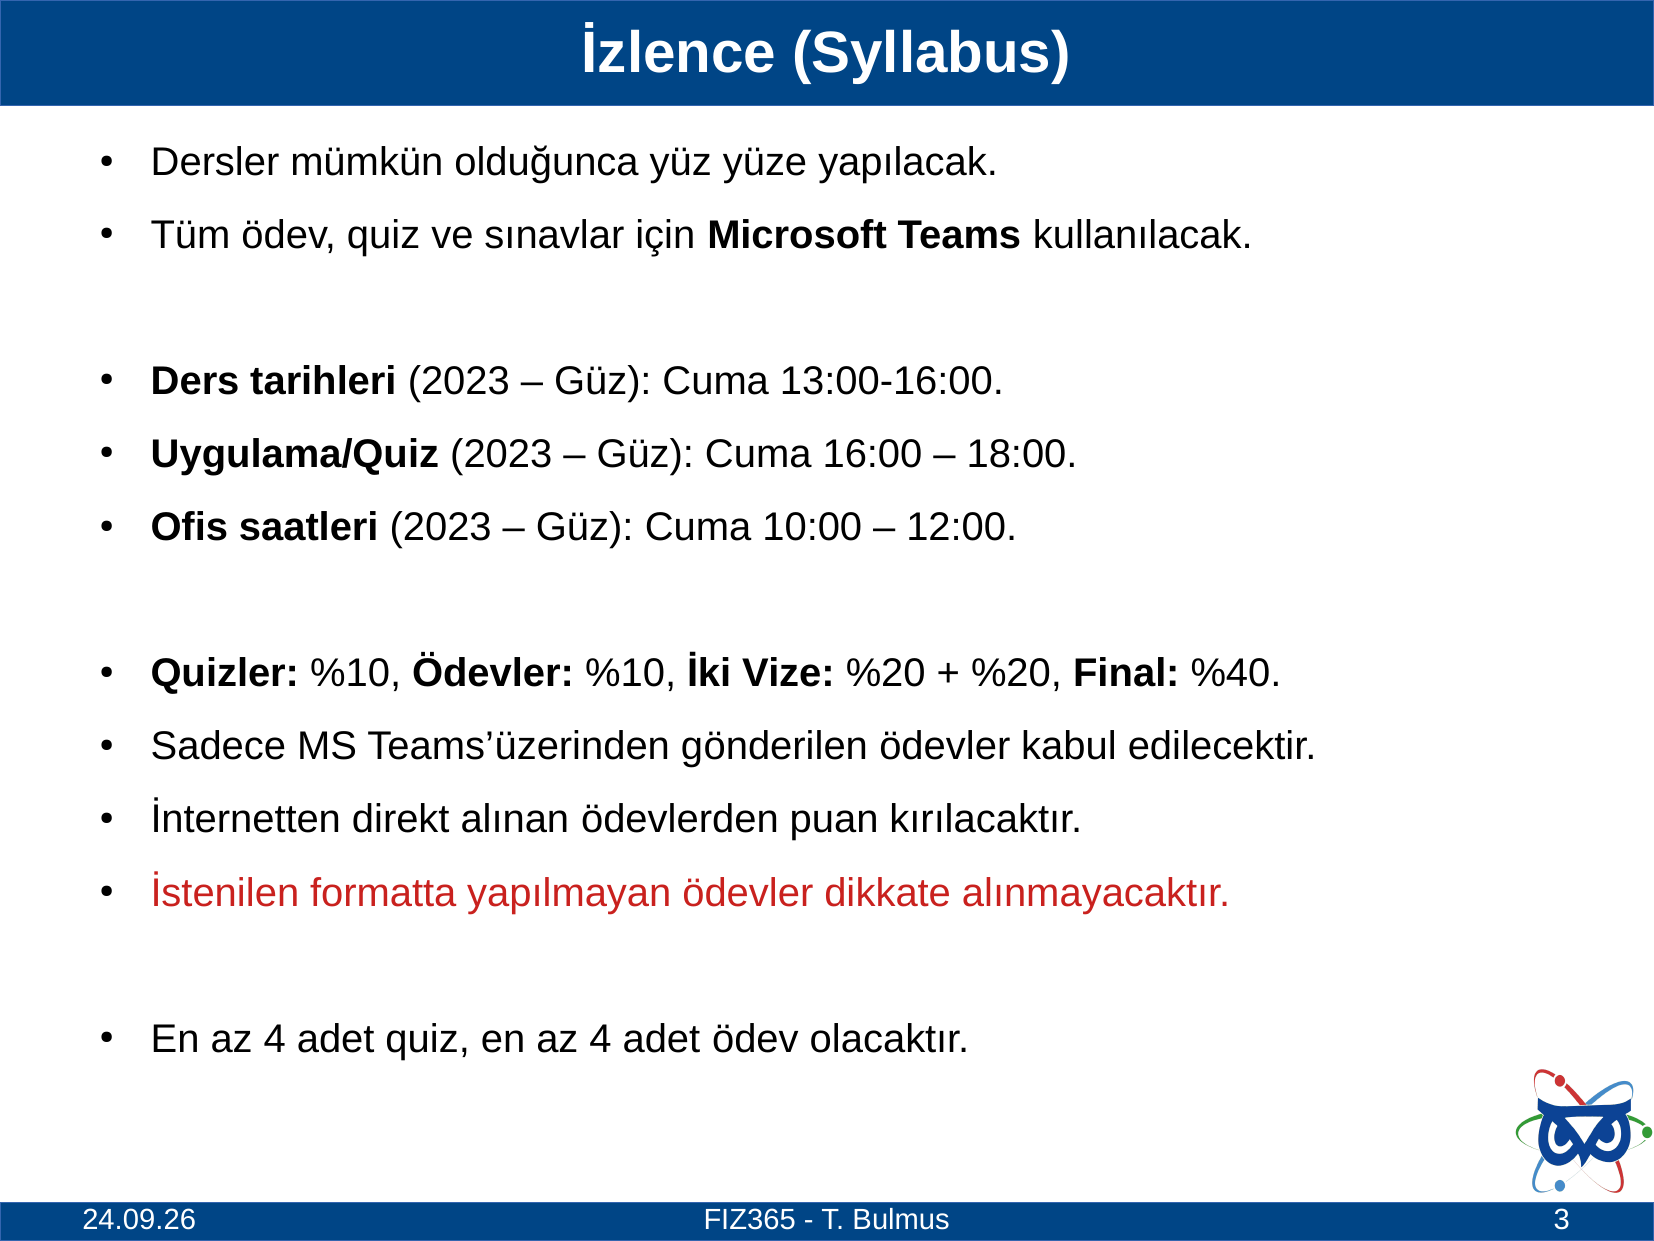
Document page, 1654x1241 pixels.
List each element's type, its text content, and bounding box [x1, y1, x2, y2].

picture [1514, 1061, 1653, 1201]
list Dersler mümkün olduğunca yüz yüze yapılacak. Tüm ödev, quiz ve sınavlar için Microsoft Teams kullanılacak. Ders tarihleri (2023 – Güz): Cuma 13:00-16:00. Uygulama/Quiz (2023 – Güz): Cuma 16:00 – 18:00. Ofis saatleri (2023 – Güz): Cuma 10:00 – 12:00. Quizler: %10, Ödevler: %10, İki Vize: %20 + %20, Final: %40. Sadece MS Teams’üzerinden gönderilen ödevler kabul edilecektir. İnternetten direkt alınan ödevlerden puan kırılacaktır. İstenilen formatta yapılmayan ödevler dikkate alınmayacaktır. En az 4 adet quiz, en az 4 adet ödev olacaktır. [82, 134, 1571, 1066]
title İzlence (Syllabus) [0, 0, 1653, 106]
